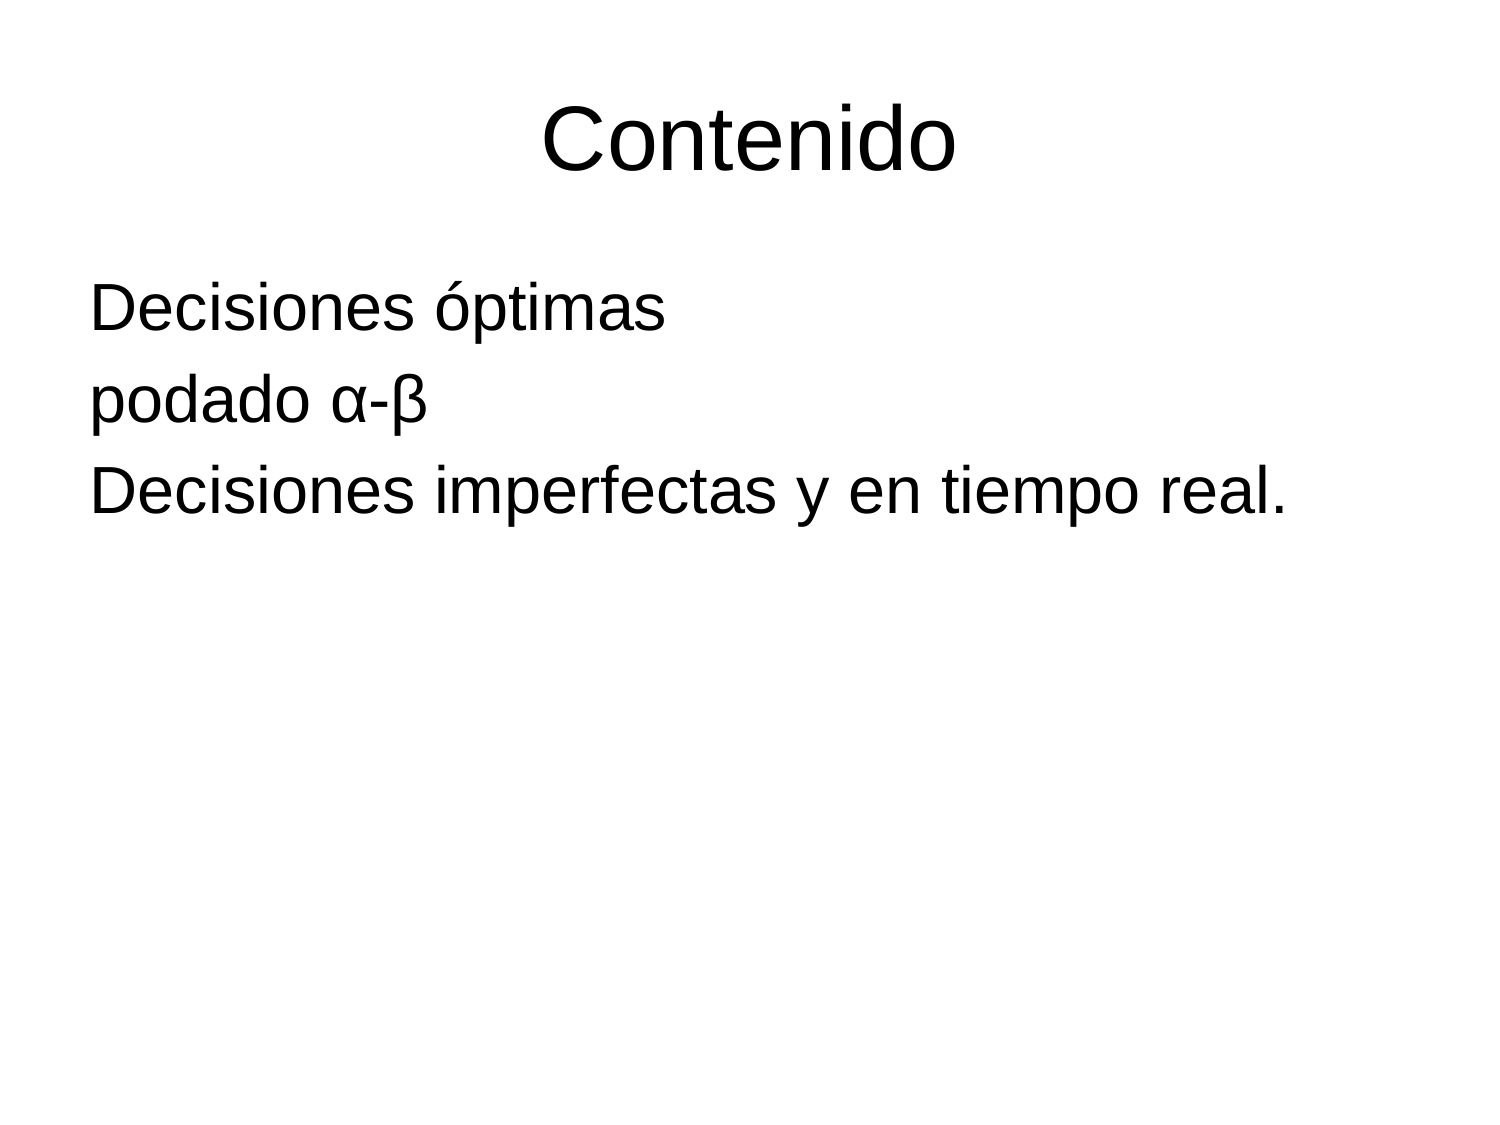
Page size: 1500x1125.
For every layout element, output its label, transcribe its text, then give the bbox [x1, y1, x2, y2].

list Decisiones óptimas podado α-β Decisiones imperfectas y en tiempo real. [75, 262, 1426, 1006]
title Contenido [75, 45, 1426, 233]
